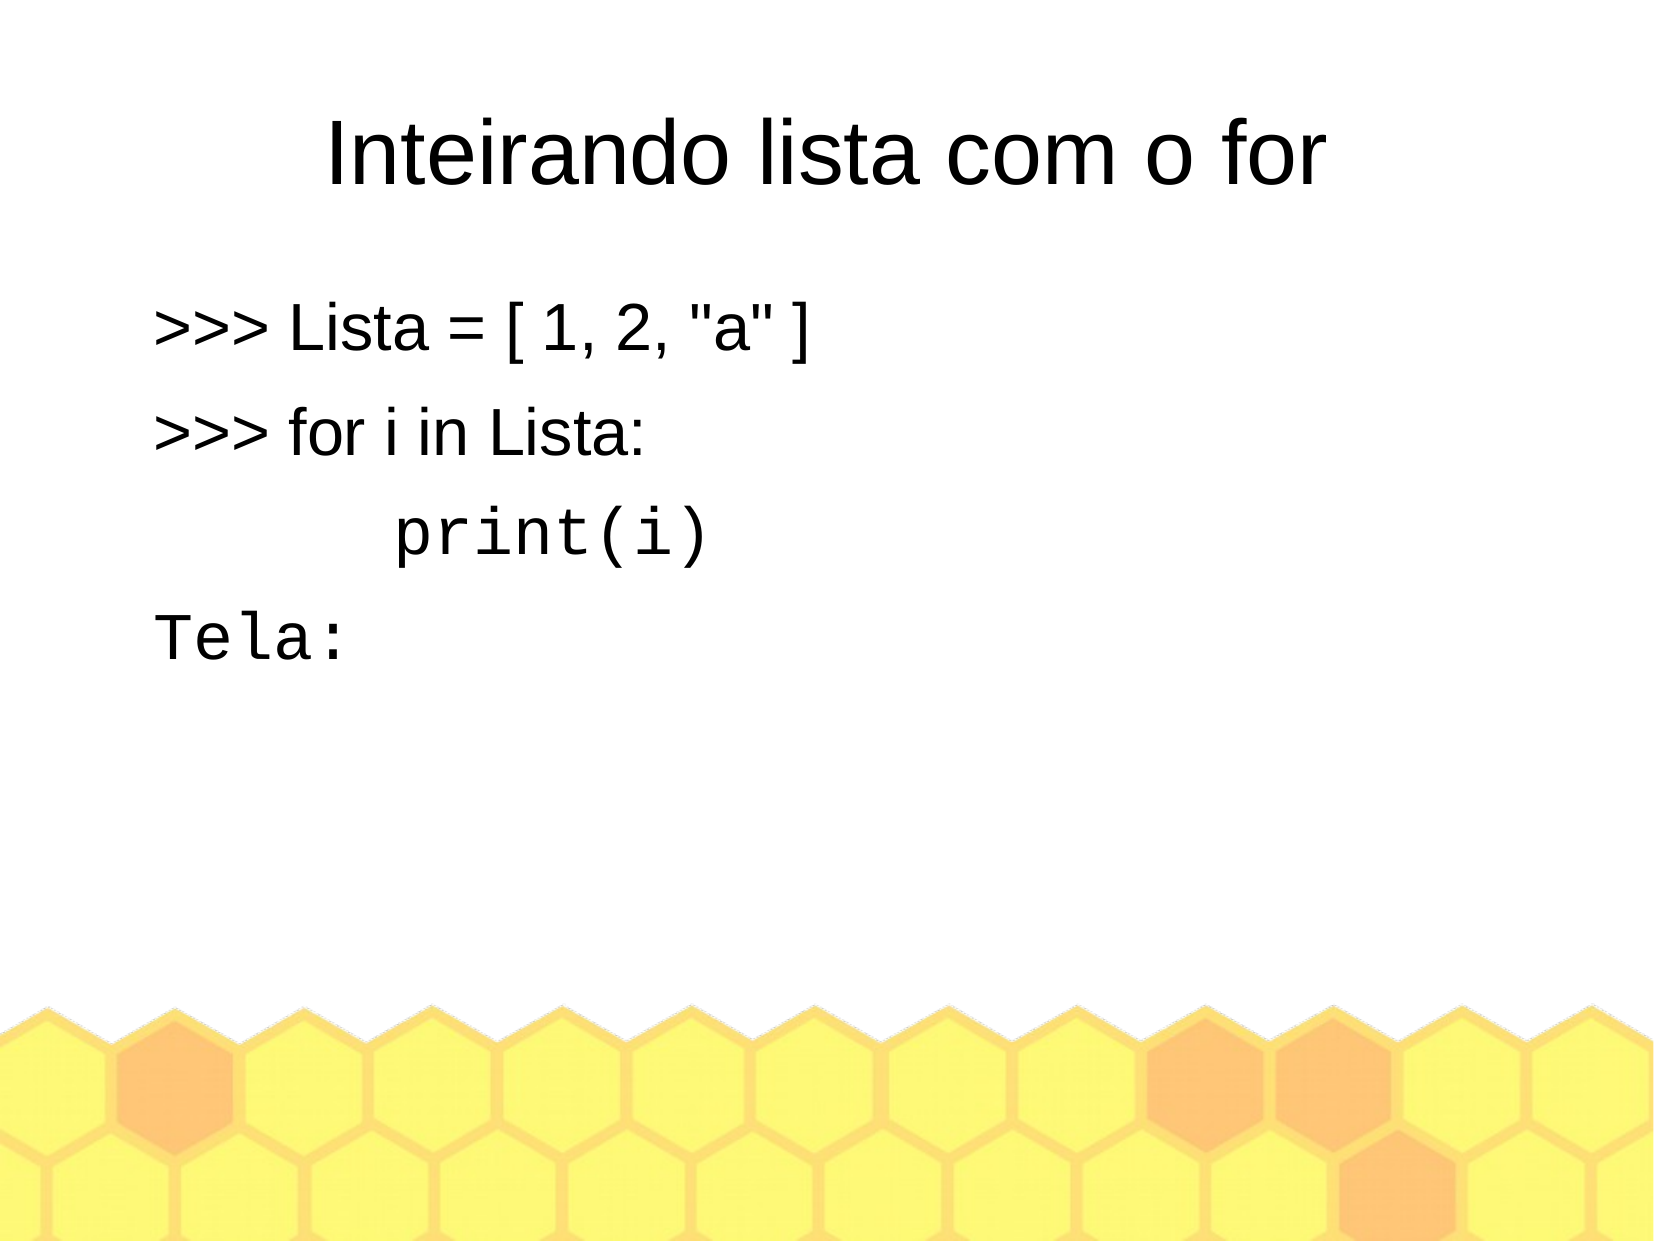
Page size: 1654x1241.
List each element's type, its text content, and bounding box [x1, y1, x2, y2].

list >>> Lista = [ 1, 2, "a" ] >>> for i in Lista: print(i) Tela: [82, 290, 1571, 1217]
title Inteirando lista com o for [82, 49, 1571, 257]
picture [0, 1001, 1654, 1241]
